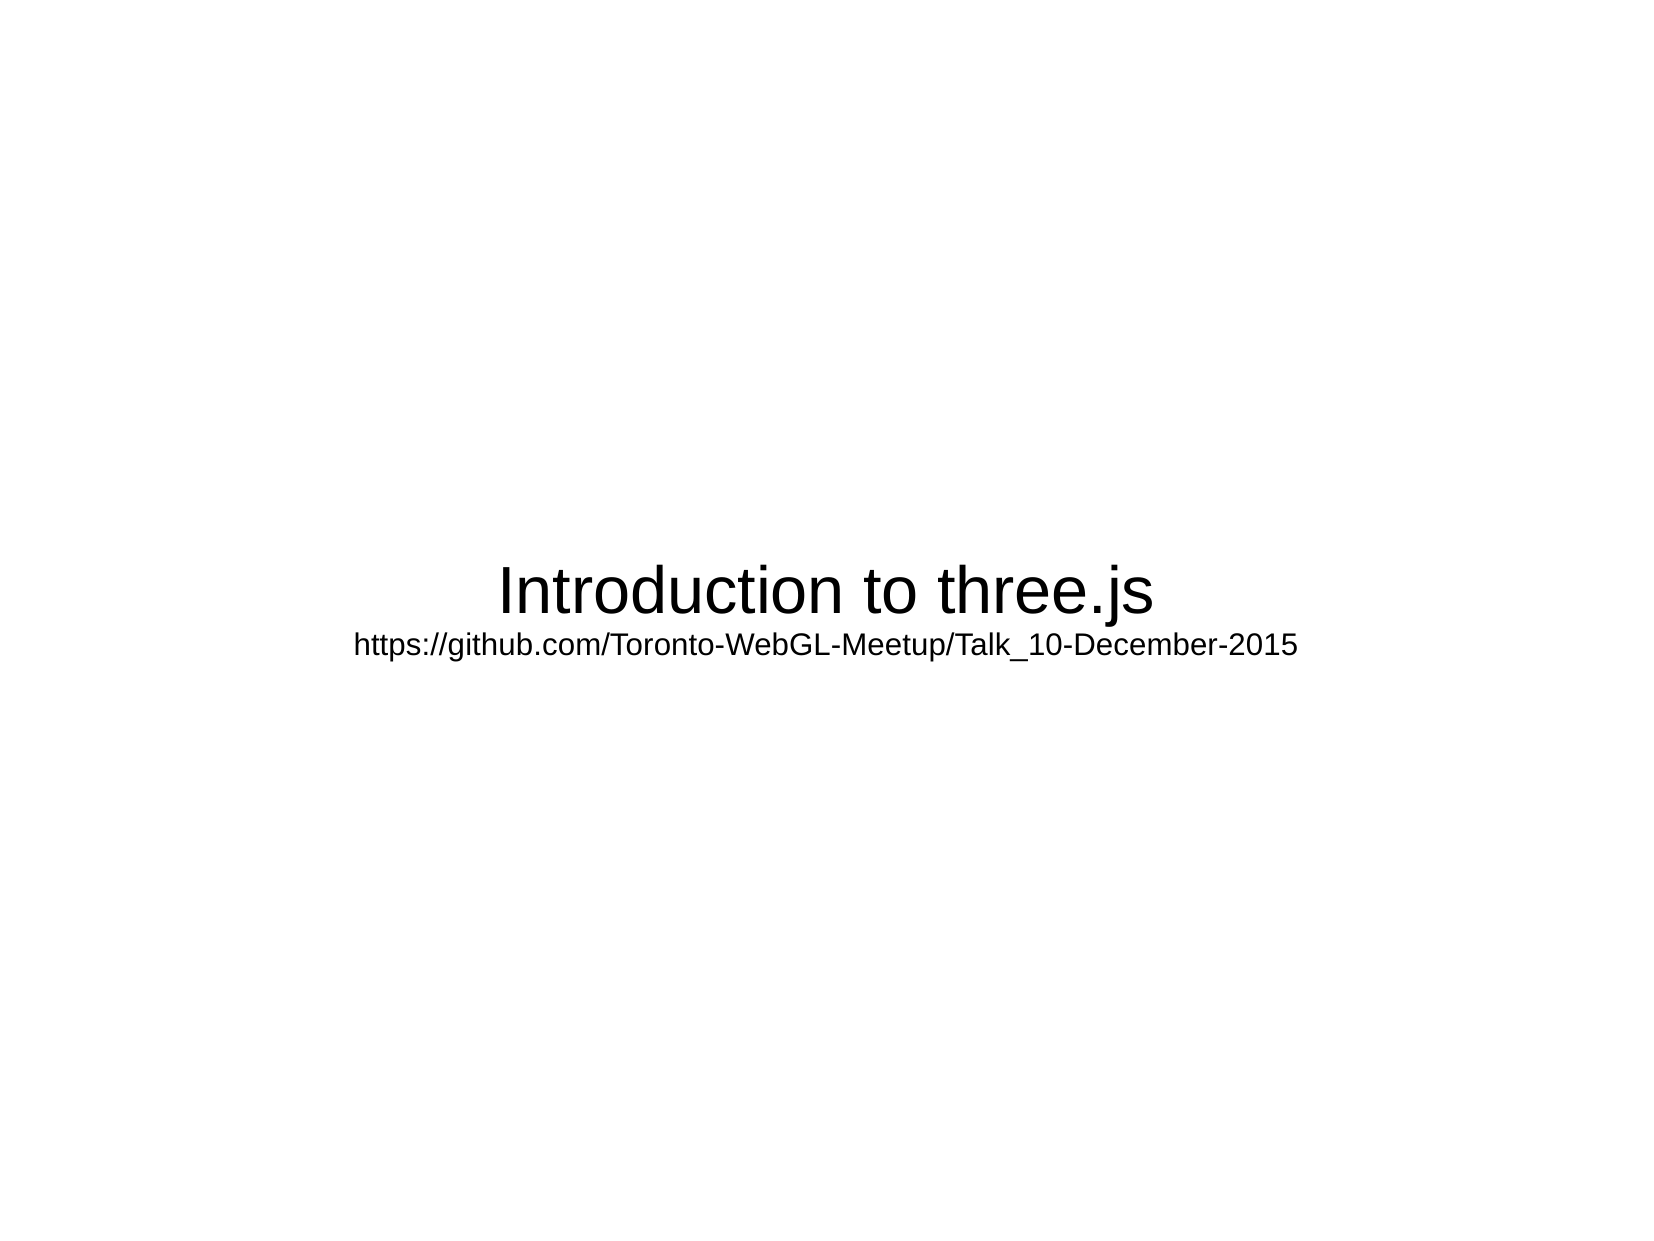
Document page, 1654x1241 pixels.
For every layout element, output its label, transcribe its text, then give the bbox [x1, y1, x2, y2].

subtitle Introduction to three.js https://github.com/Toronto-WebGL-Meetup/Talk_10-December-2015 [82, 248, 1571, 968]
